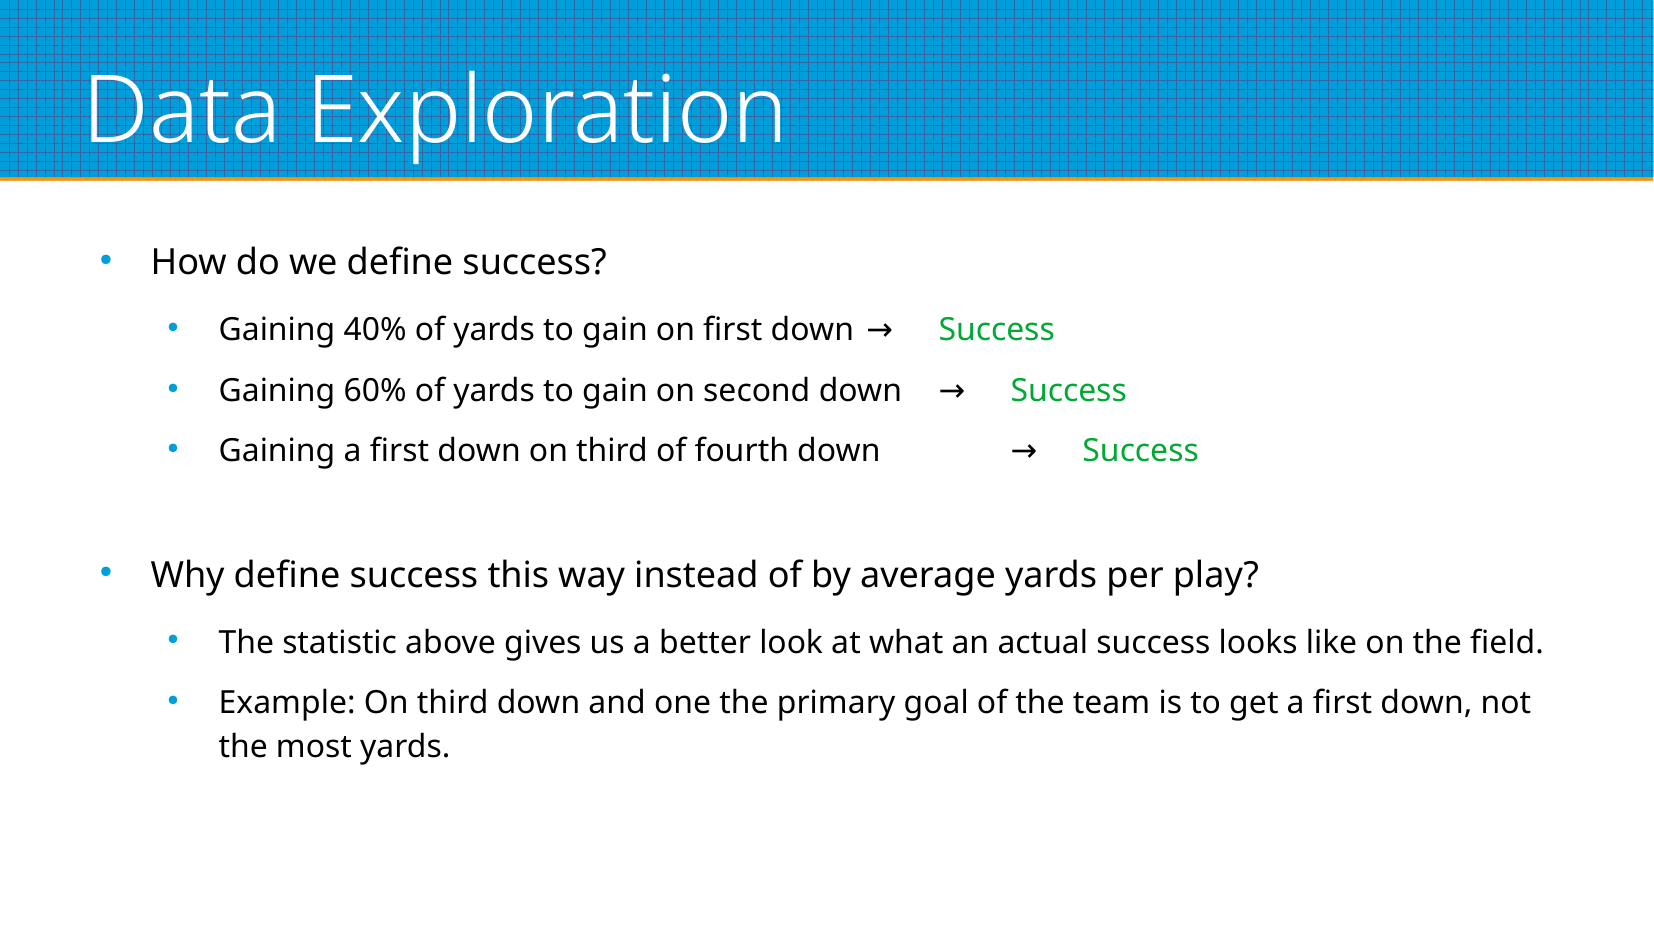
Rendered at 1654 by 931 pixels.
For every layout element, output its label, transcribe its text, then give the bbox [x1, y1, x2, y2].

title Data Exploration [82, 14, 1571, 171]
list How do we define success? Gaining 40% of yards to gain on first down → Success Gaining 60% of yards to gain on second down → Success Gaining a first down on third of fourth down → Success Why define success this way instead of by average yards per play? The statistic above gives us a better look at what an actual success looks like on the field. Example: On third down and one the primary goal of the team is to get a first down, not the most yards. [82, 236, 1563, 811]
